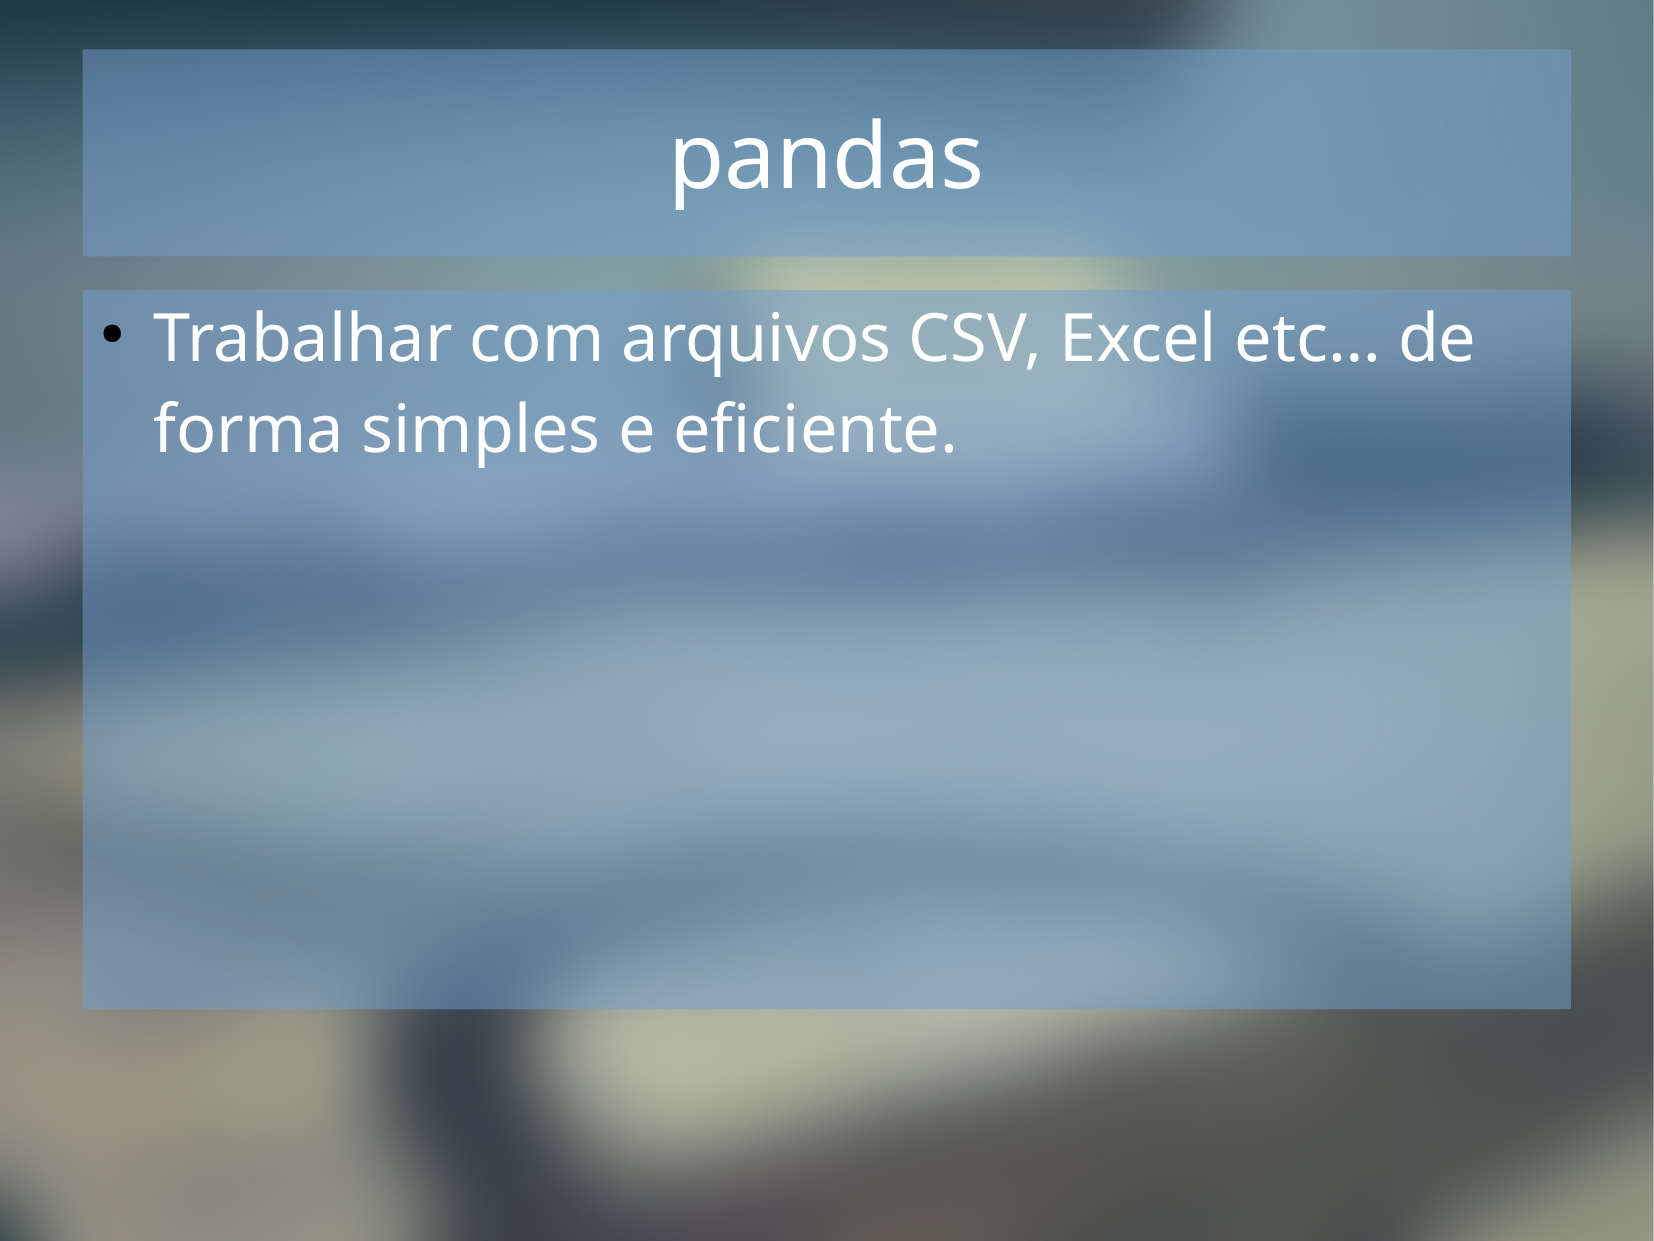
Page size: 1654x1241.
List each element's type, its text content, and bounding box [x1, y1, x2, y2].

list Trabalhar com arquivos CSV, Excel etc… de forma simples e eficiente. [82, 290, 1571, 1010]
picture [0, 0, 1654, 1241]
title pandas [82, 49, 1571, 257]
